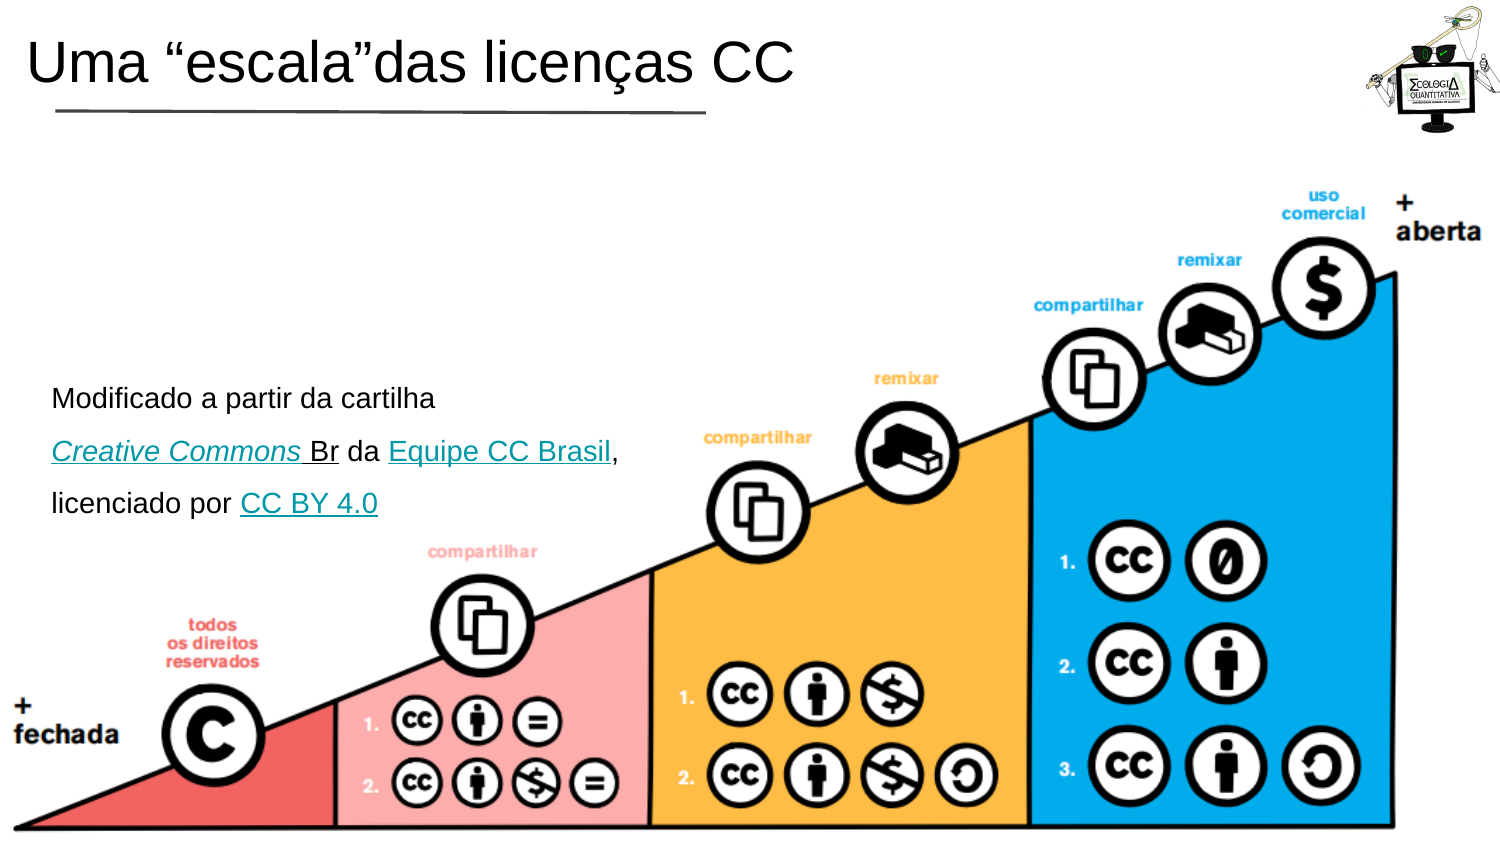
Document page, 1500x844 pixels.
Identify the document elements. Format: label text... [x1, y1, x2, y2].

picture [1365, 3, 1500, 135]
picture [0, 166, 1500, 838]
text_box Uma “escala”das licenças CC [11, 9, 1210, 117]
text_box Modificado a partir da cartilha Creative Commons Br da Equipe CC Brasil, licenciado por CC BY 4.0 [36, 346, 671, 494]
